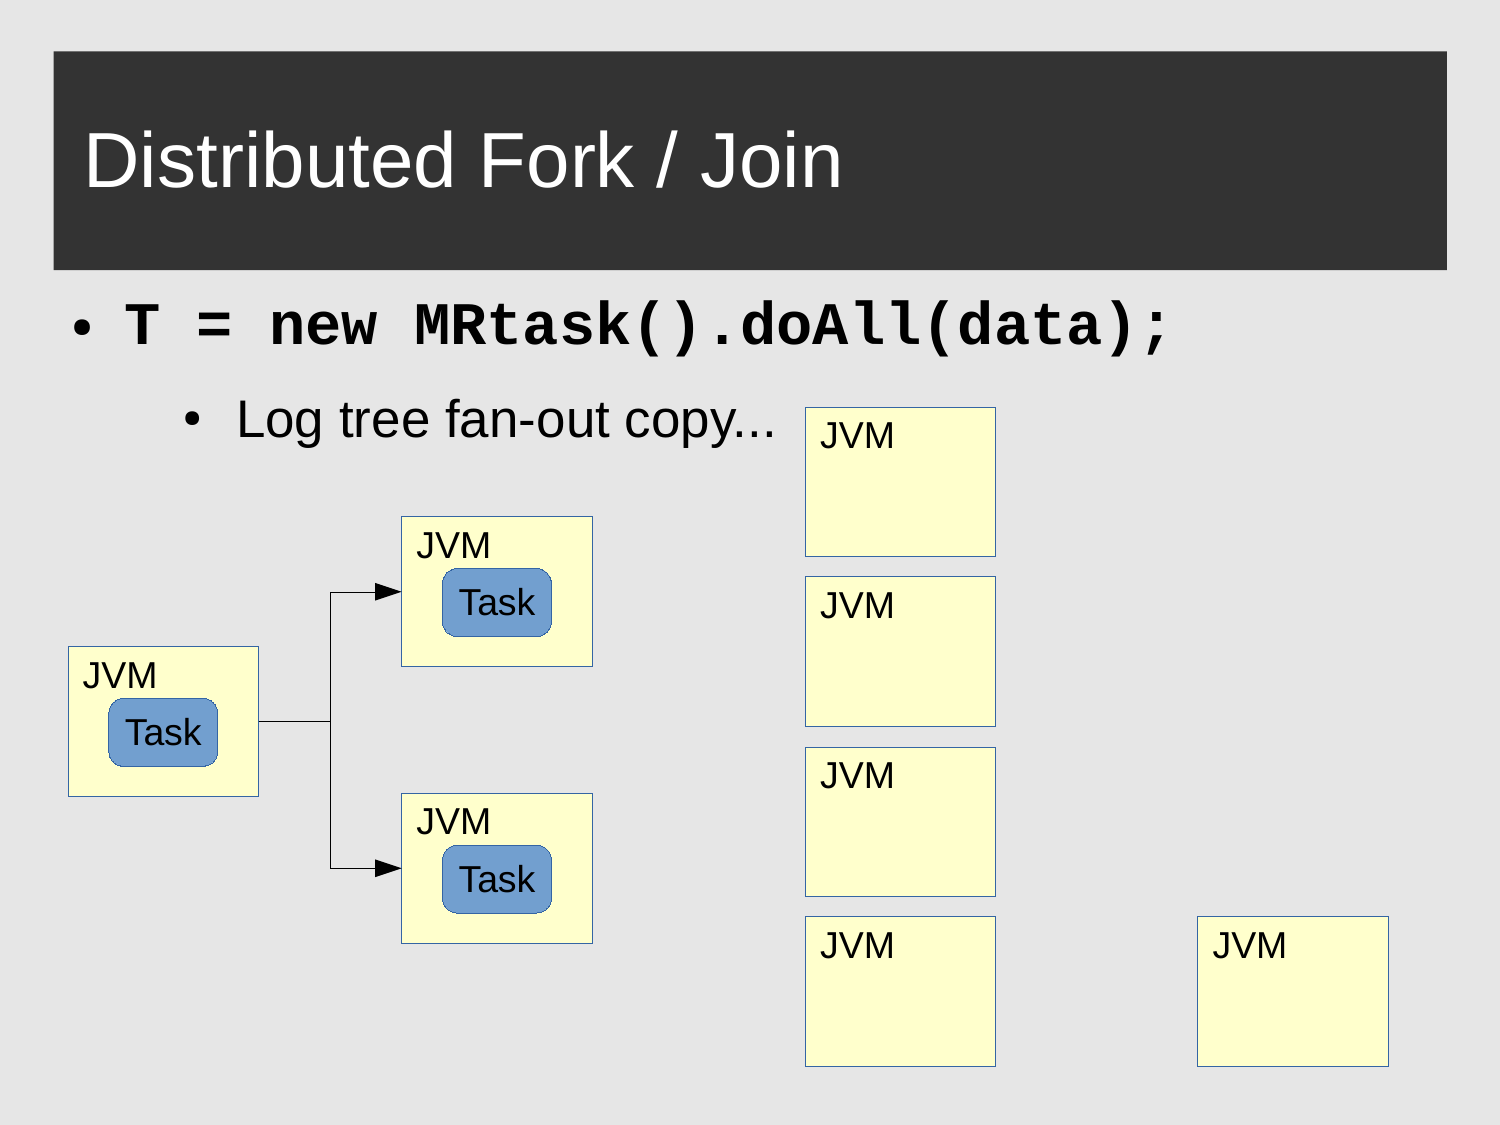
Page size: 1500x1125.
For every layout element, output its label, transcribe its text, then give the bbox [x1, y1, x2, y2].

text_box JVM [805, 576, 942, 634]
text_box [805, 747, 996, 897]
text_box Task [108, 698, 218, 767]
text_box JVM [401, 793, 538, 851]
list T = new MRtask().doAll(data); Log tree fan-out copy... [53, 294, 1447, 991]
text_box JVM [68, 646, 205, 704]
text_box [1197, 916, 1389, 1067]
text_box JVM [401, 516, 538, 574]
text_box [805, 916, 996, 1067]
text_box [68, 646, 259, 797]
text_box [401, 793, 593, 944]
title Distributed Fork / Join [53, 51, 1447, 271]
text_box JVM [805, 407, 942, 464]
text_box JVM [805, 916, 942, 974]
text_box [805, 576, 996, 727]
text_box JVM [1197, 916, 1334, 974]
text_box JVM [805, 747, 942, 805]
text_box [805, 407, 996, 557]
text_box Task [442, 845, 552, 914]
text_box [401, 516, 593, 667]
text_box Task [442, 568, 552, 637]
